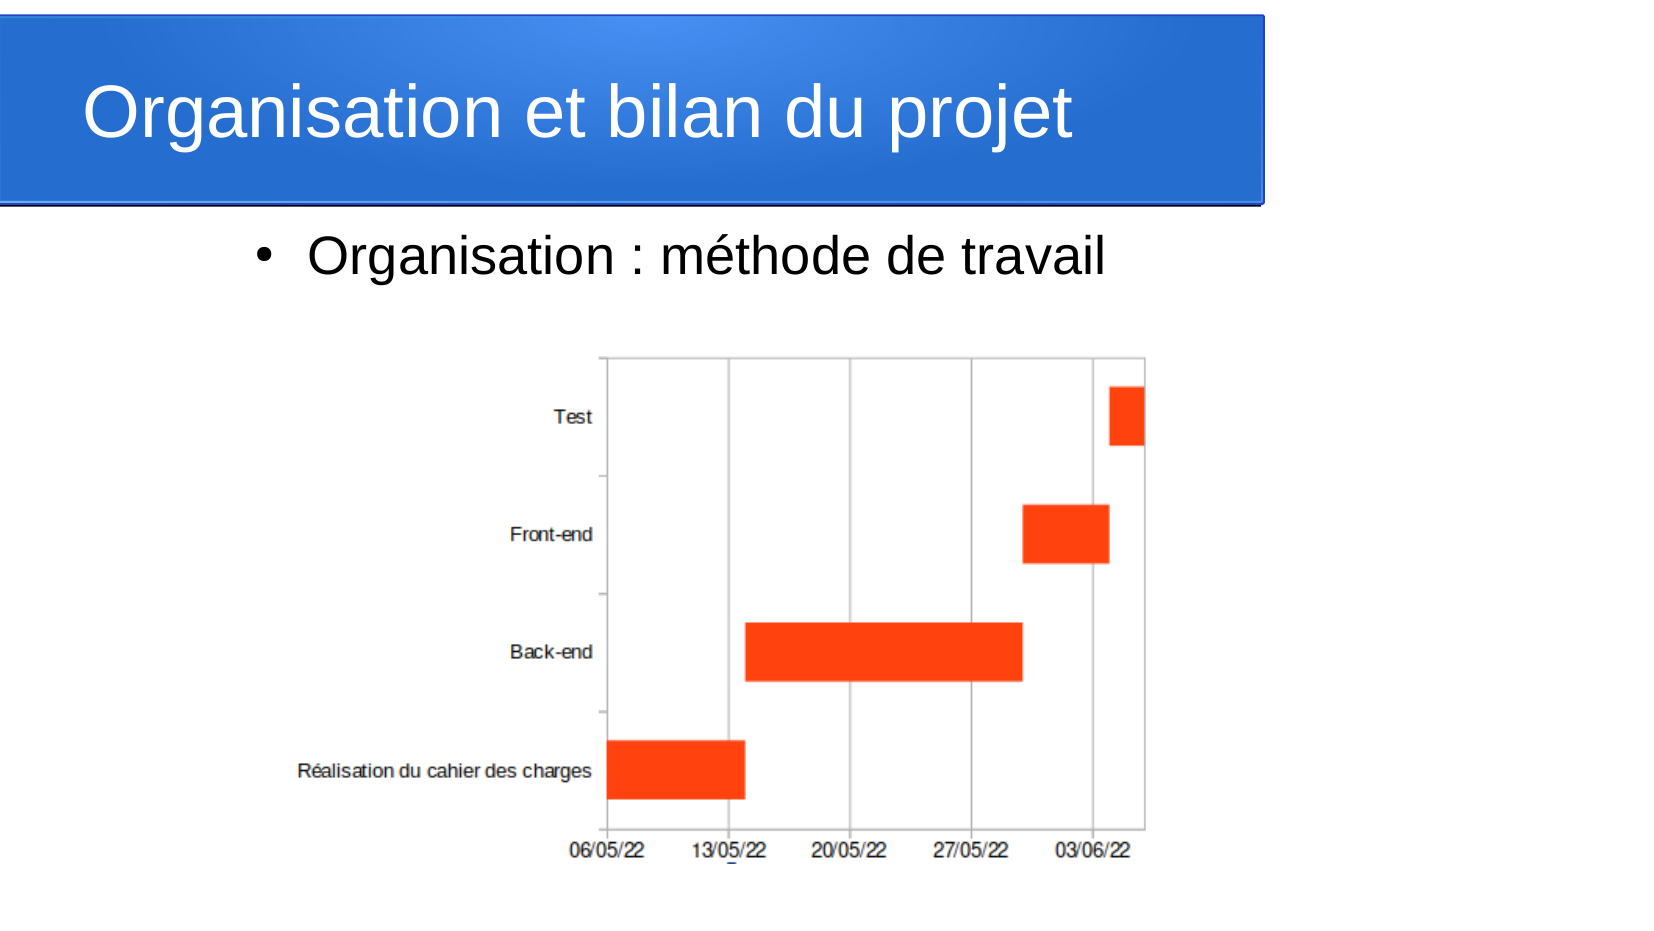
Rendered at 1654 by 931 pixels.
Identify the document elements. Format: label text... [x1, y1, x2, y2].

picture [285, 344, 1171, 864]
list Organisation : méthode de travail [236, 225, 1654, 766]
title Organisation et bilan du projet [82, 35, 1235, 189]
